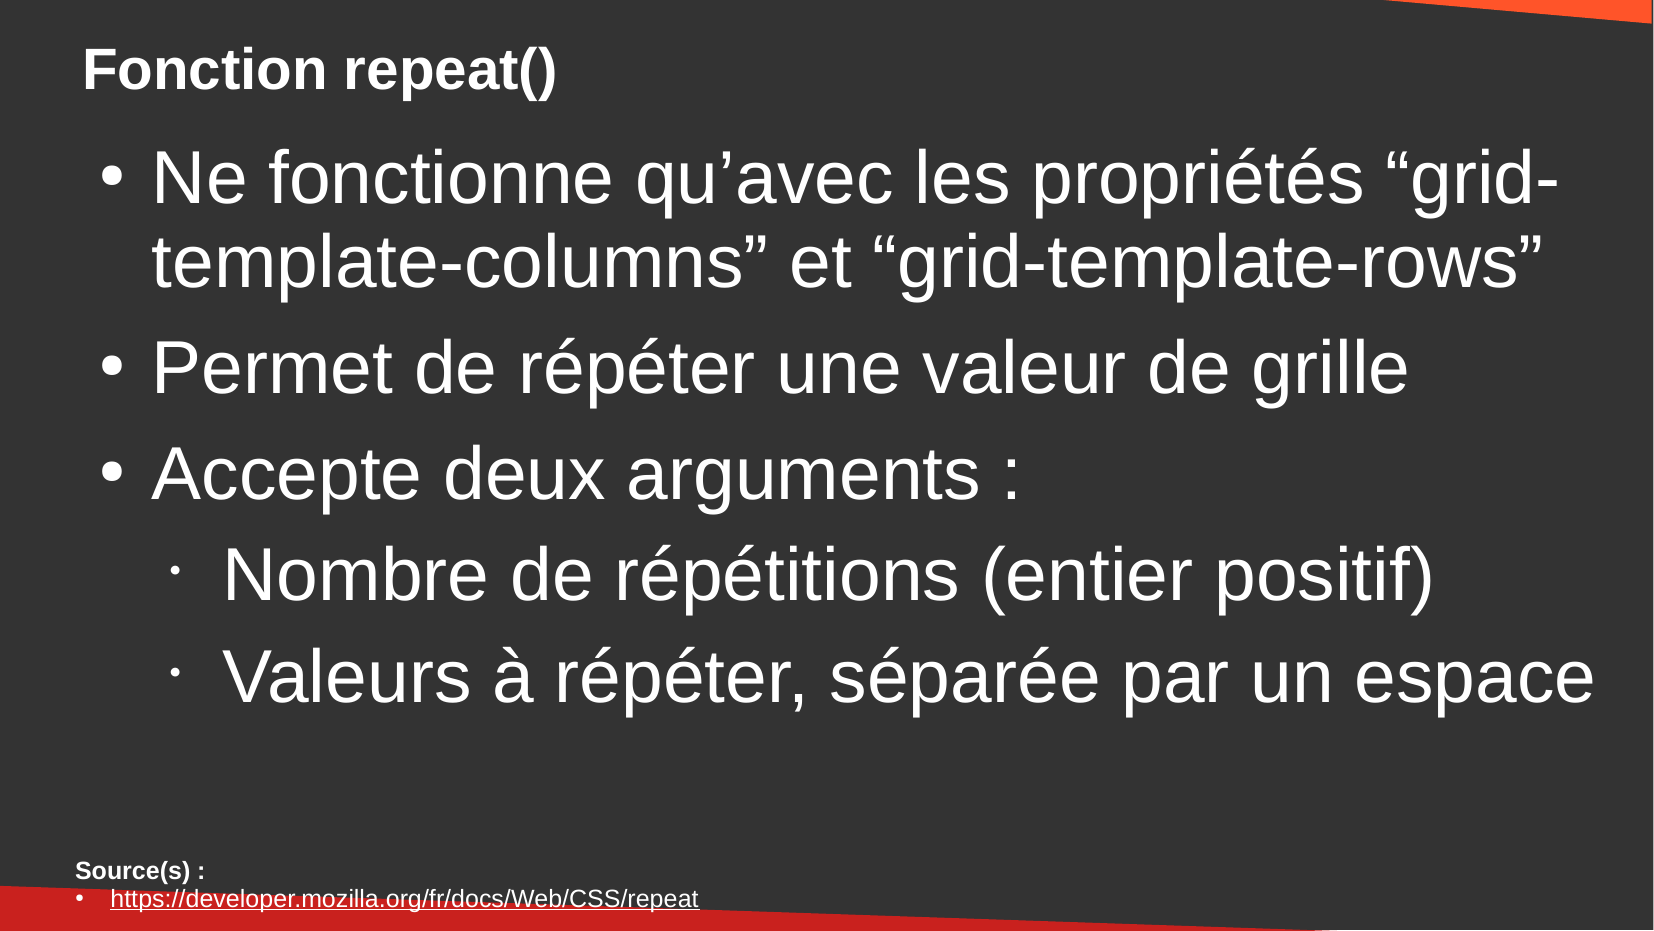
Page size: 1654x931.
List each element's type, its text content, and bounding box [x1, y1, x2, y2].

title Fonction repeat() [82, 37, 1571, 122]
list Ne fonctionne qu’avec les propriétés “grid-template-columns” et “grid-template-rows” Permet de répéter une valeur de grille Accepte deux arguments : Nombre de répétitions (entier positif) Valeurs à répéter, séparée par un espace [80, 135, 1620, 827]
text_box [0, 885, 1337, 931]
text_box Source(s) : https://developer.mozilla.org/fr/docs/Web/CSS/repeat [60, 838, 1546, 920]
text_box [1383, 0, 1652, 24]
